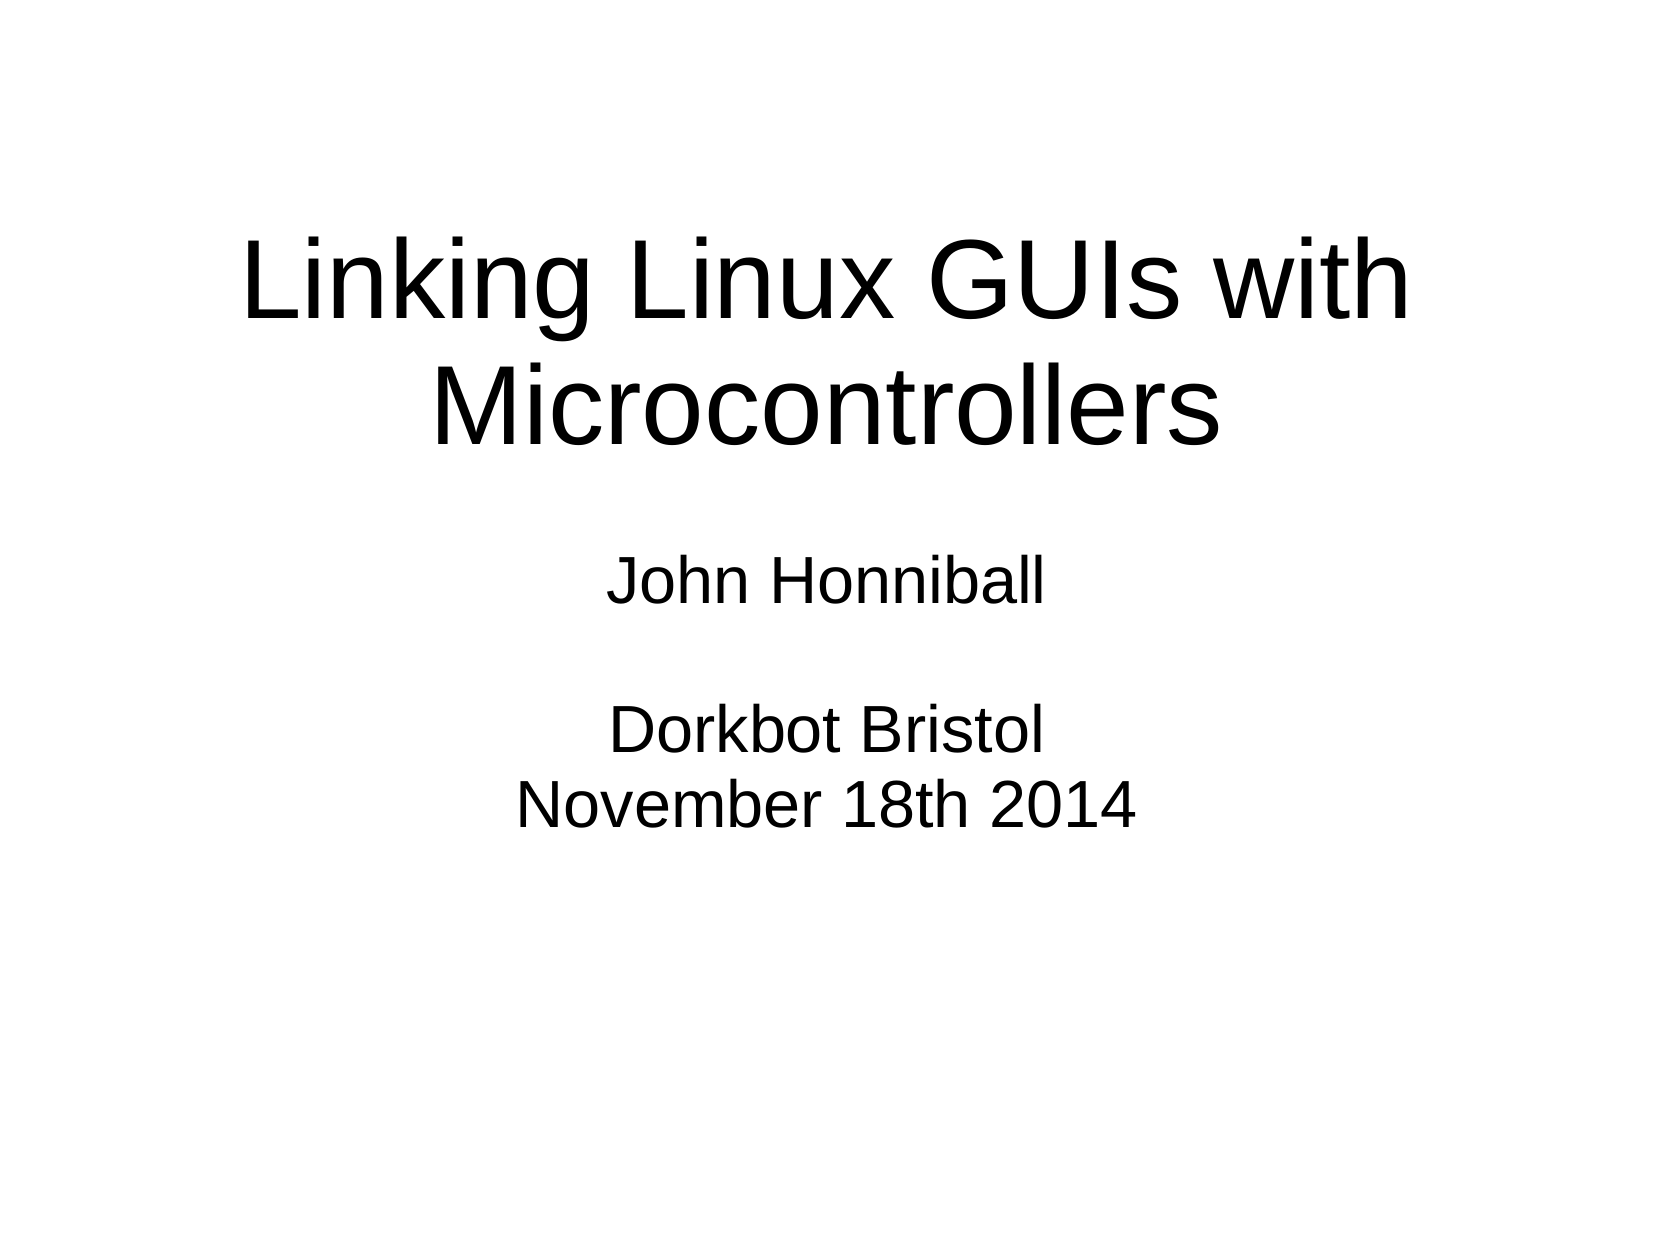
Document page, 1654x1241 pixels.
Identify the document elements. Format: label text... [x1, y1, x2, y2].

subtitle Linking Linux GUIs with Microcontrollers John Honniball Dorkbot Bristol November 18th 2014 [82, 49, 1571, 1010]
